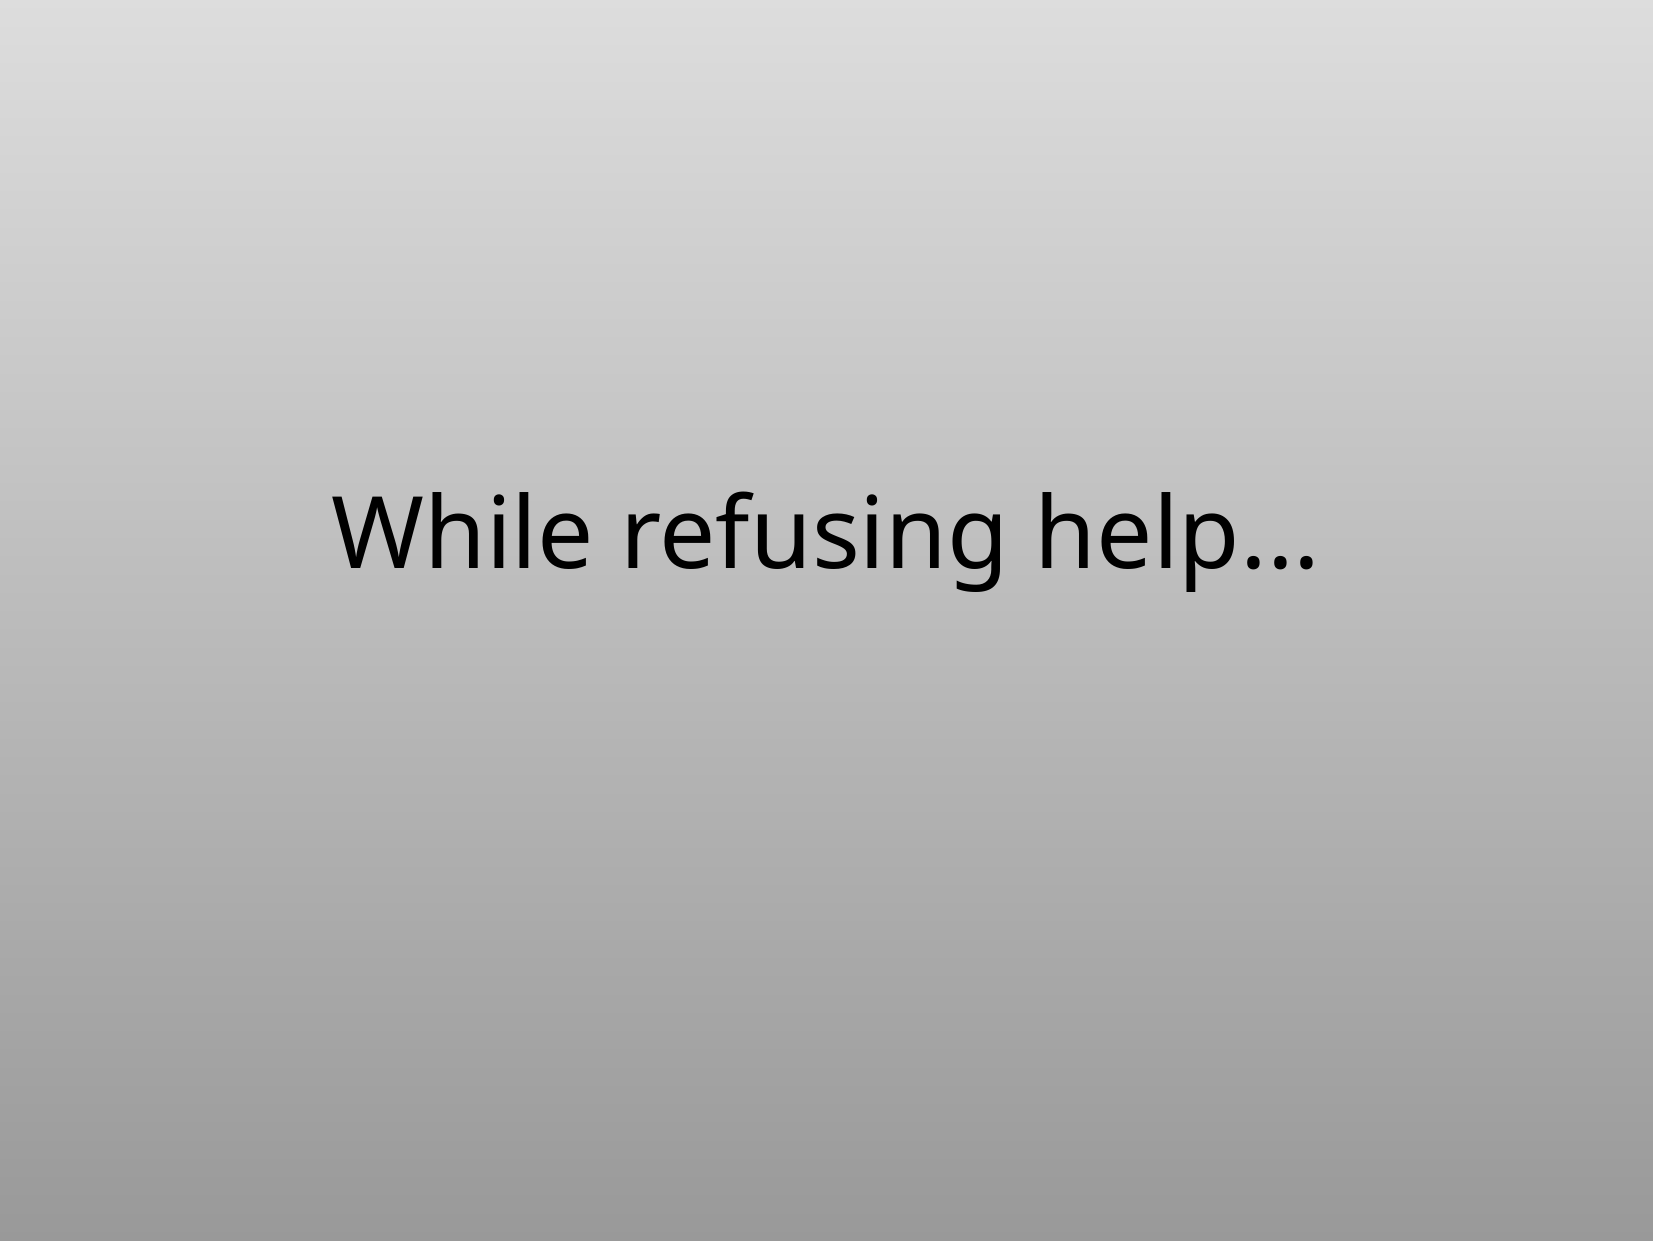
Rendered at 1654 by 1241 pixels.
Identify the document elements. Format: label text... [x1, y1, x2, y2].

subtitle While refusing help... [82, 49, 1571, 1010]
